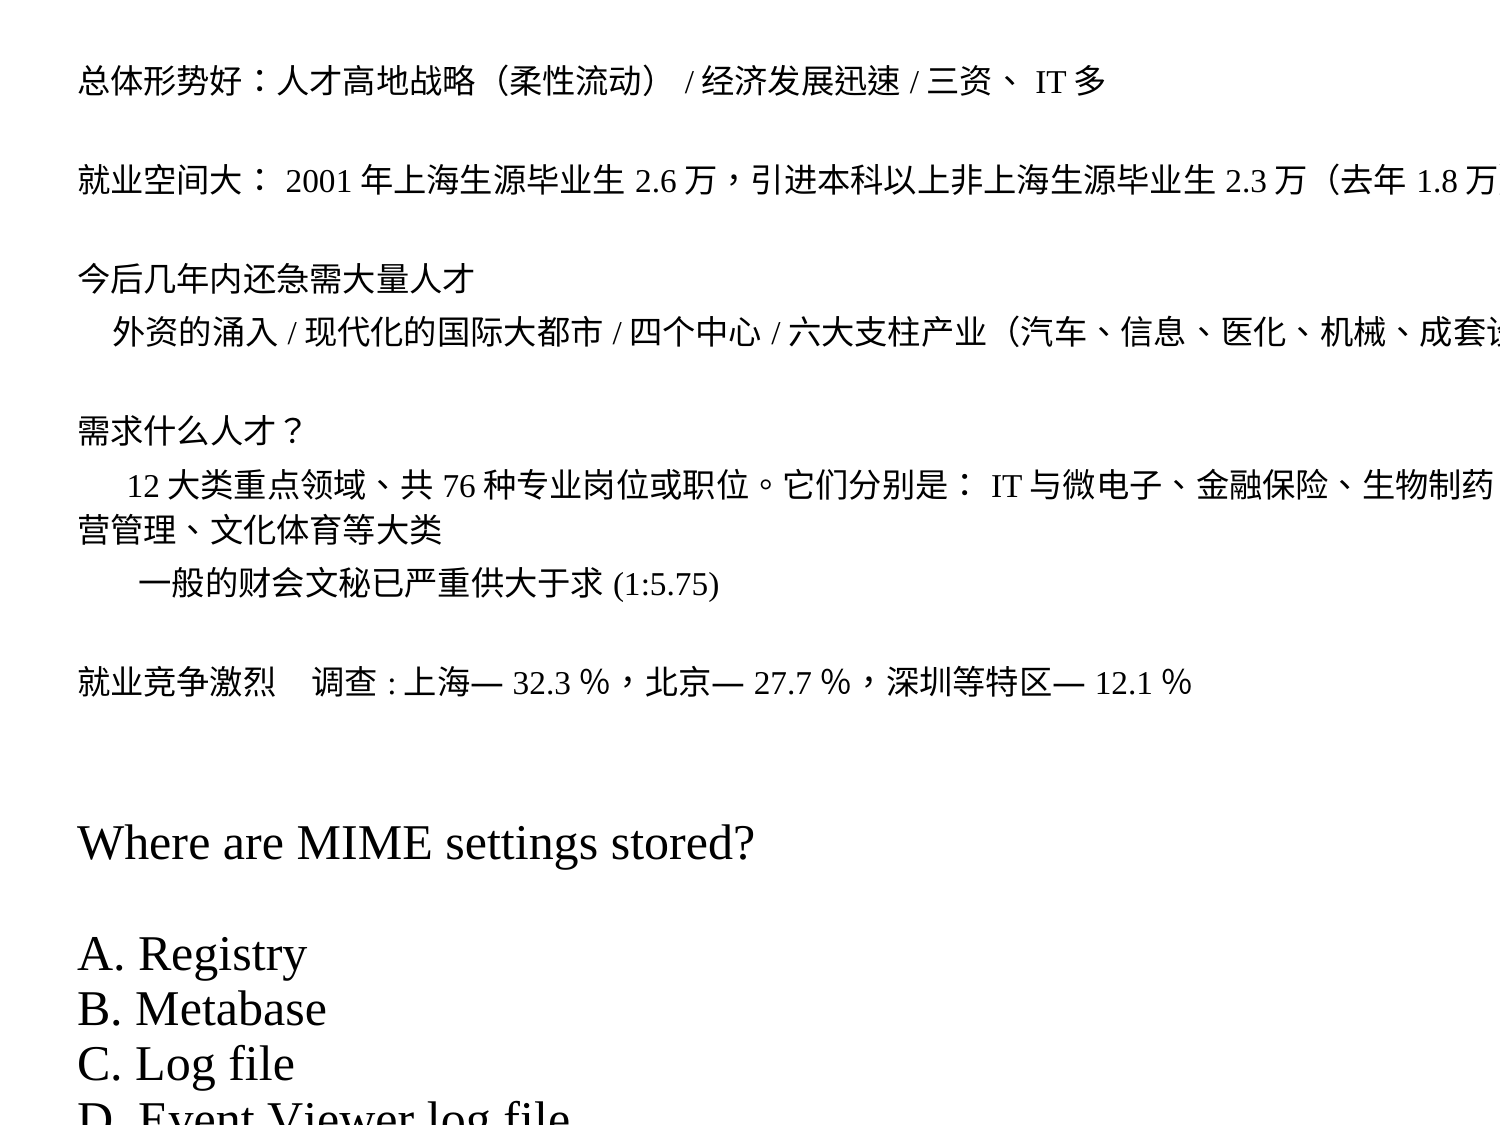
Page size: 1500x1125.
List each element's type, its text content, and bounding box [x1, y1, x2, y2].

text_box 总体形势好：人才高地战略（柔性流动）/经济发展迅速/三资、IT多 就业空间大：2001年上海生源毕业生2.6万，引进本科以上非上海生源毕业生2.3万（去年1.8万），加上通过其它渠道入沪的有5万多人 今后几年内还急需大量人才 外资的涌入/现代化的国际大都市/四个中心/六大支柱产业（汽车、信息、医化、机械、成套设备、都市产业） 需求什么人才？ 12大类重点领域、共76种专业岗位或职位。它们分别是：IT与微电子、金融保险、生物制药、石化及精细化工、汽车与成套设备、都市农业、现代物流、城市建设与管理、新材料、社会中介服务、投资及经营管理、文化体育等大类 一般的财会文秘已严重供大于求(1:5.75) 就业竞争激烈 调查:上海—32.3％，北京—27.7％，深圳等特区—12.1％ Where are MIME settings stored? A. Registry B. Metabase C. Log file D. Event Viewer log file [62, 50, 1500, 1125]
